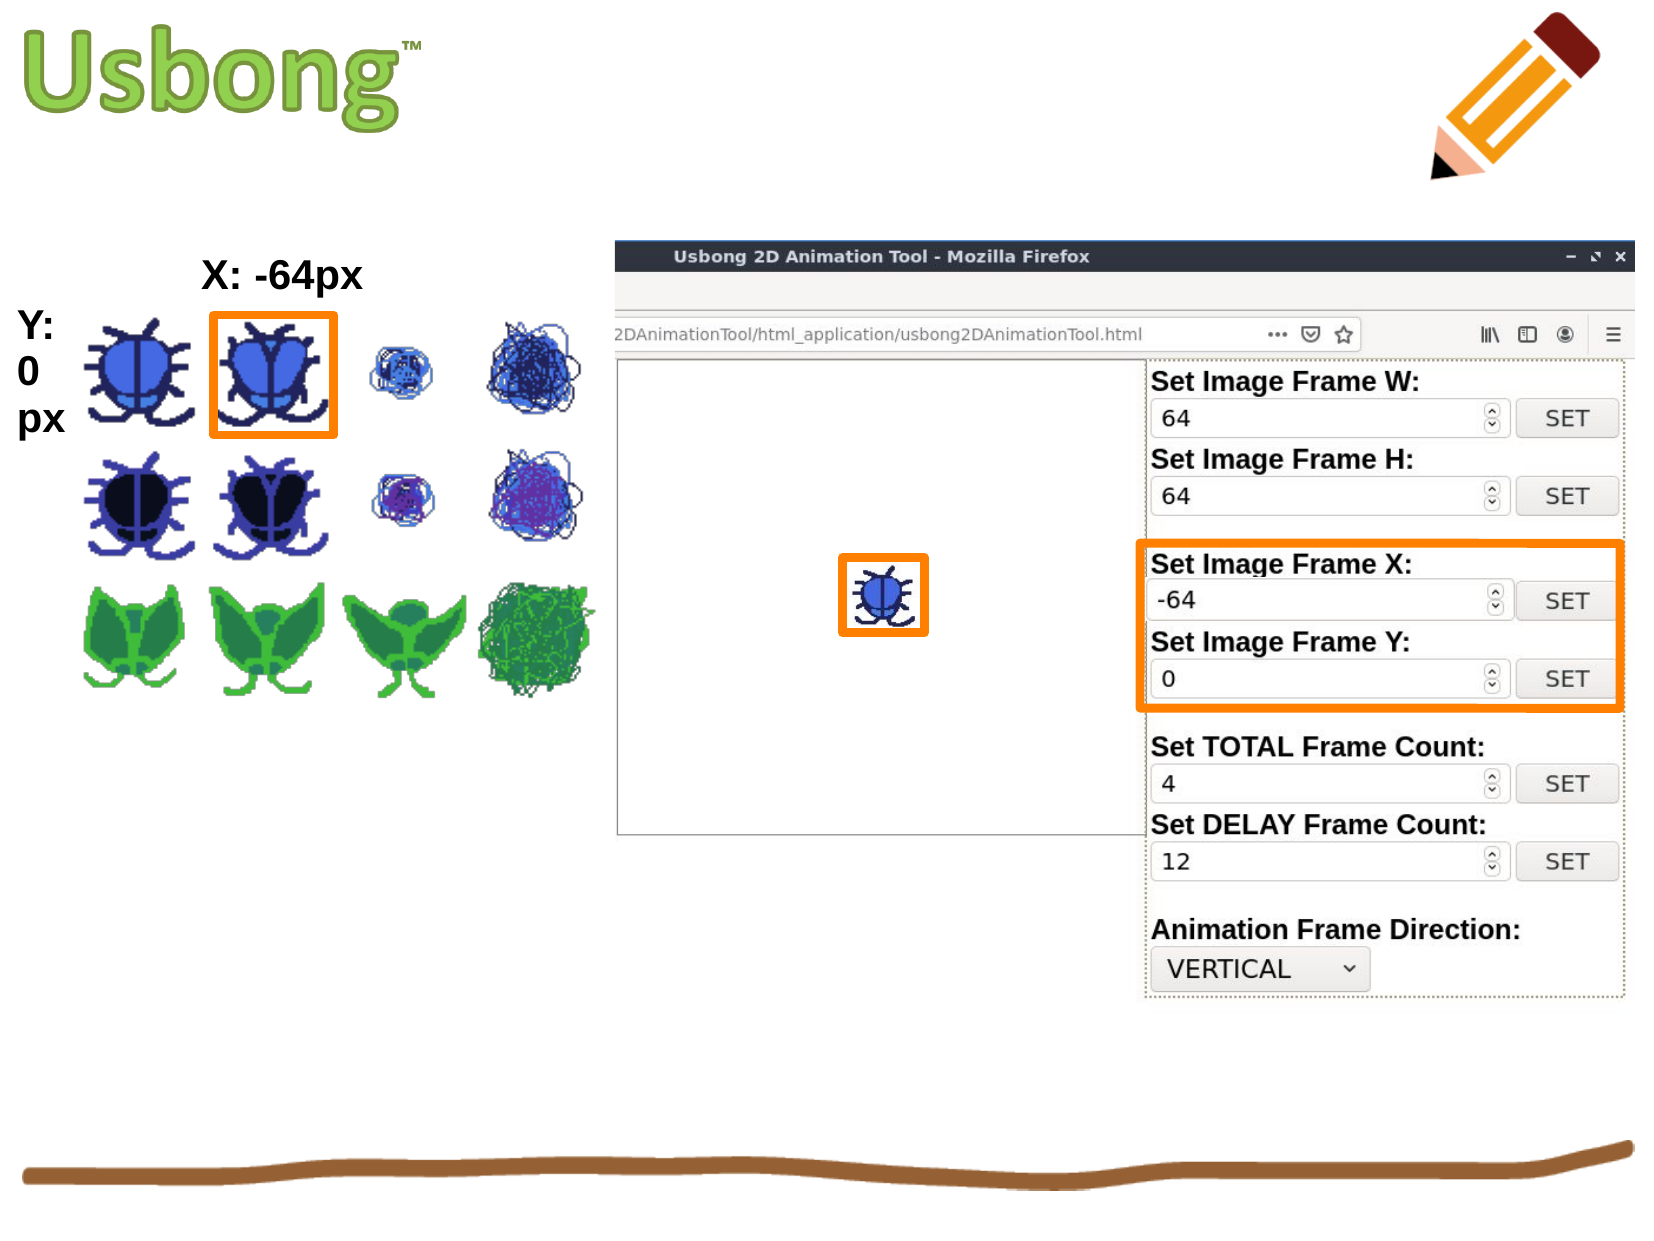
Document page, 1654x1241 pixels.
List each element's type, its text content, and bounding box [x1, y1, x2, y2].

text_box X: -64px [186, 244, 379, 306]
picture [614, 240, 1636, 1017]
picture [1430, 12, 1601, 181]
text_box Y: 0 px [2, 294, 93, 449]
picture [24, 24, 421, 133]
picture [68, 306, 602, 841]
picture [22, 1140, 1635, 1191]
